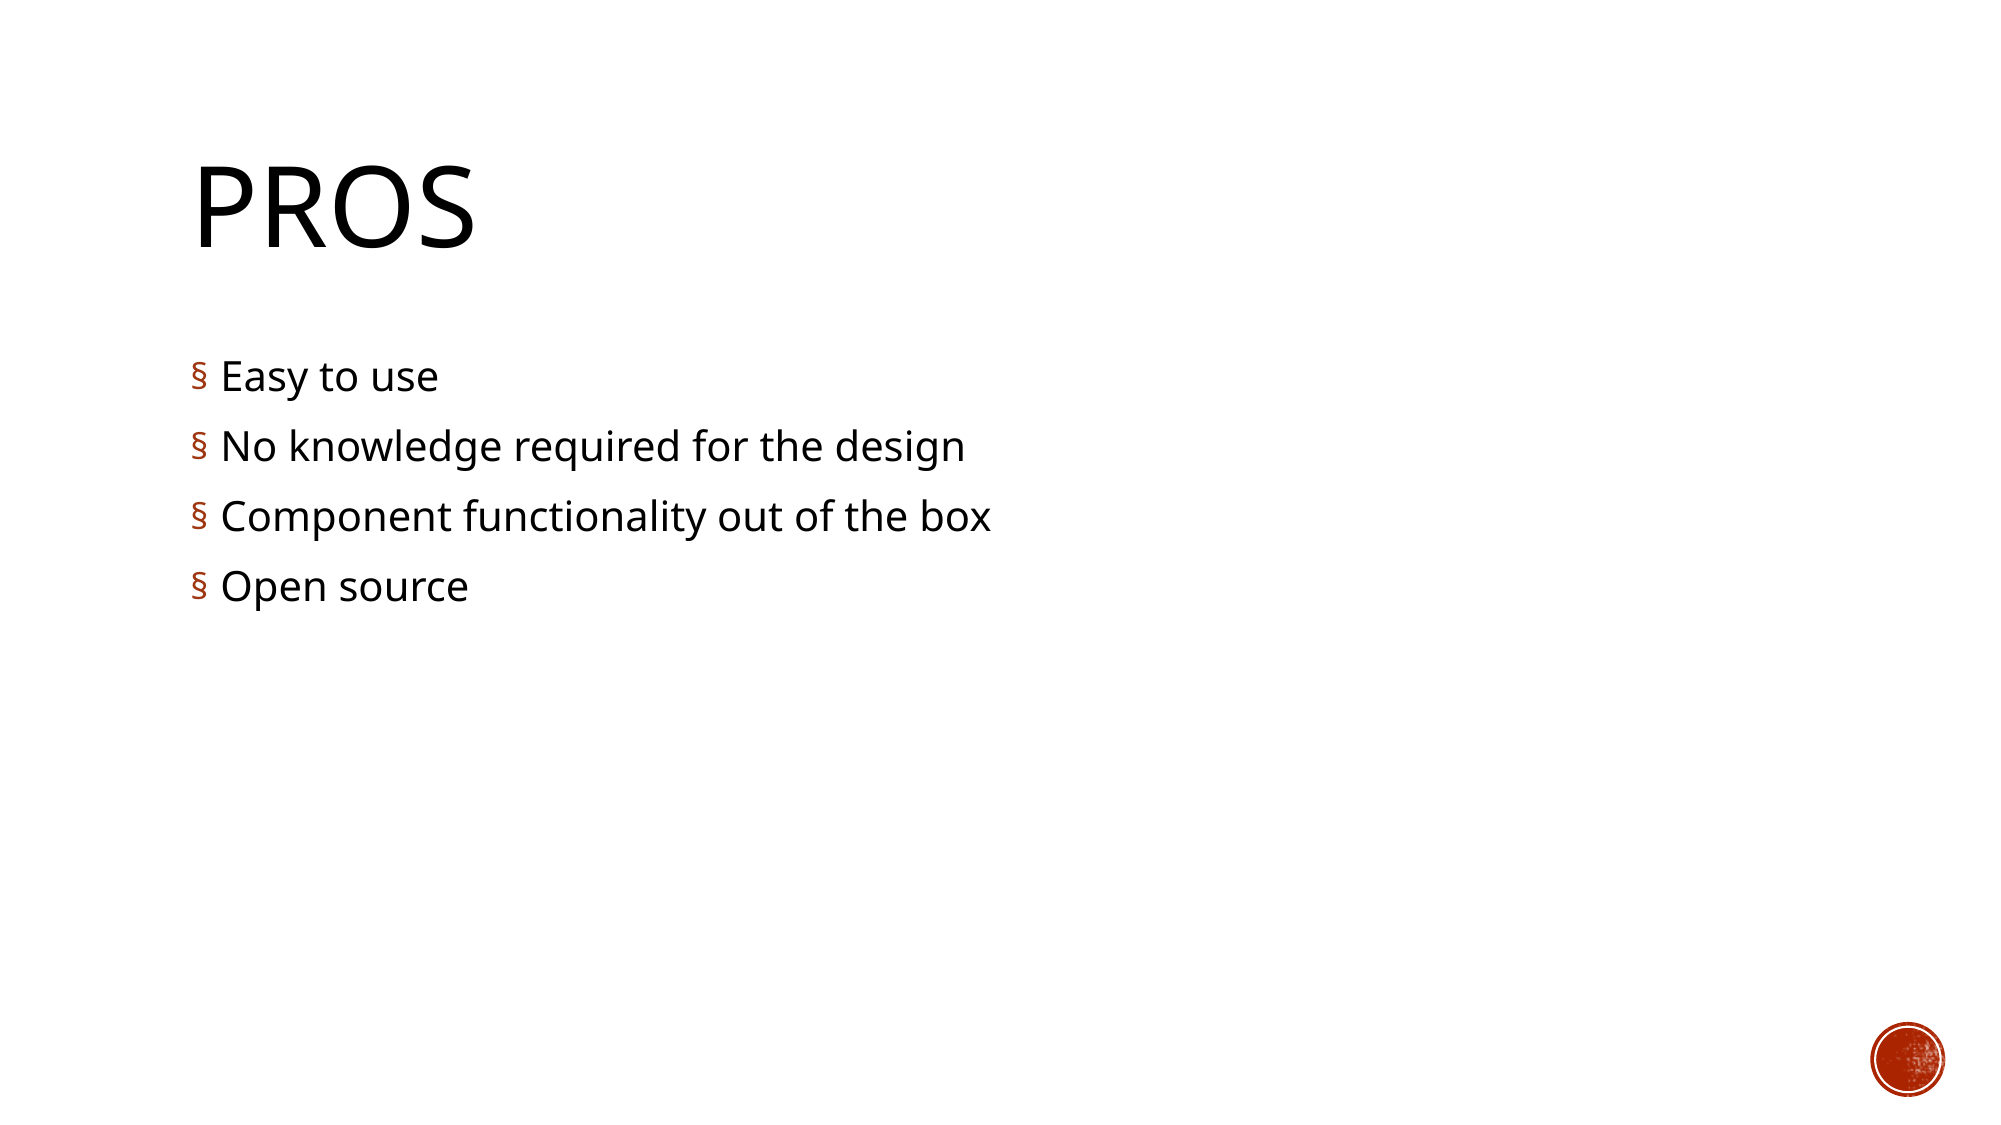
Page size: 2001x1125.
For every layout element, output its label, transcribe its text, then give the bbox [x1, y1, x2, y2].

list Easy to use No knowledge required for the design Component functionality out of the box Open source [175, 348, 1826, 1013]
title Pros [175, 79, 1826, 344]
